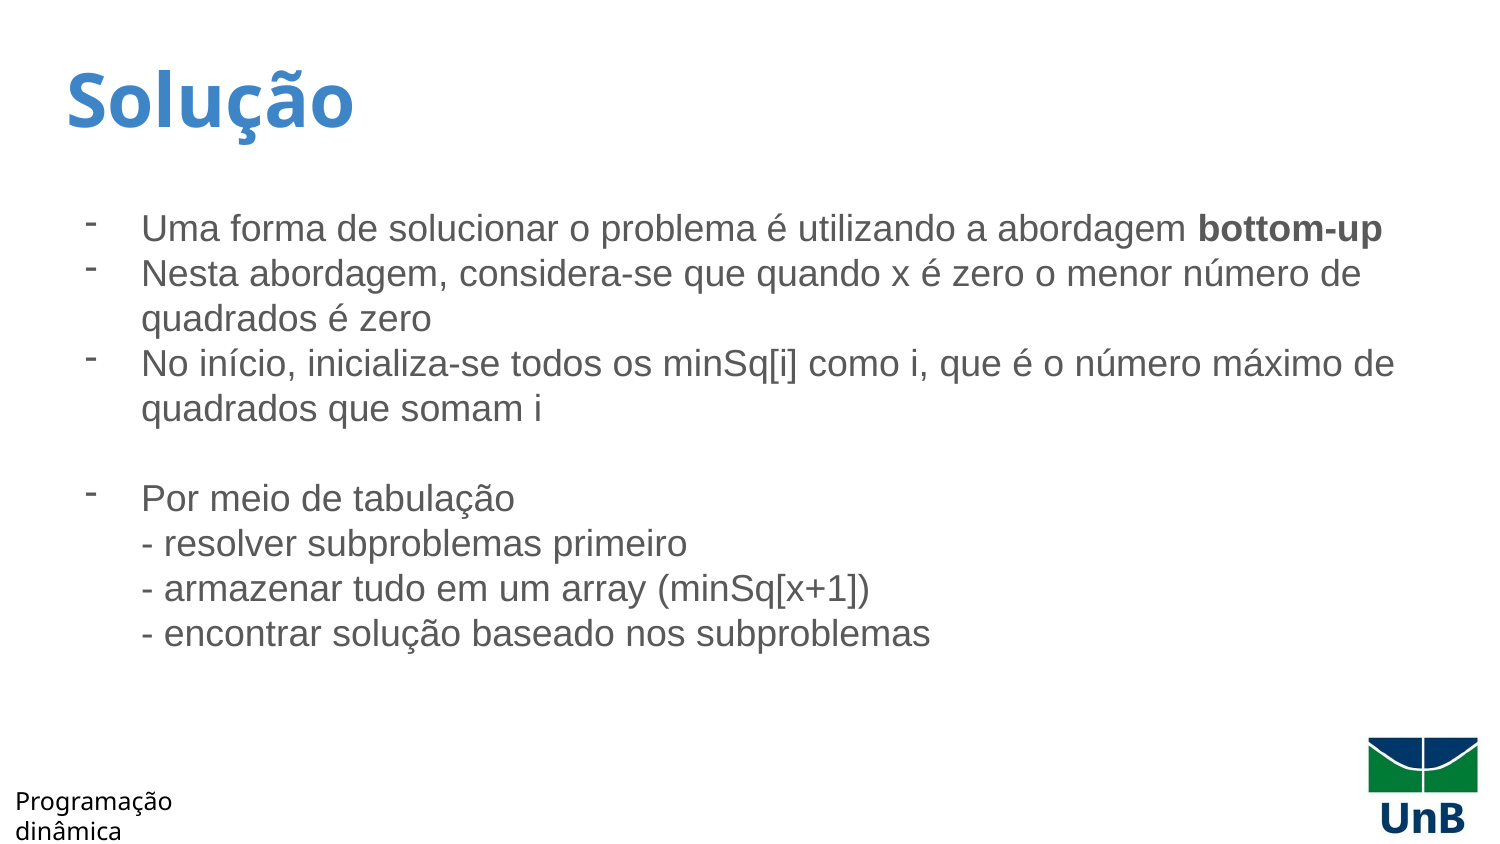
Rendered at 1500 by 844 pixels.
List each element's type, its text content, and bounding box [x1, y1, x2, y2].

title Solução [51, 37, 1449, 157]
picture [1350, 735, 1495, 840]
list Uma forma de solucionar o problema é utilizando a abordagem bottom-up Nesta abordagem, considera-se que quando x é zero o menor número de quadrados é zero No início, inicializa-se todos os minSq[i] como i, que é o número máximo de quadrados que somam i Por meio de tabulação - resolver subproblemas primeiro - armazenar tudo em um array (minSq[x+1]) - encontrar solução baseado nos subproblemas [51, 189, 1449, 736]
text_box Programação dinâmica [0, 792, 290, 840]
